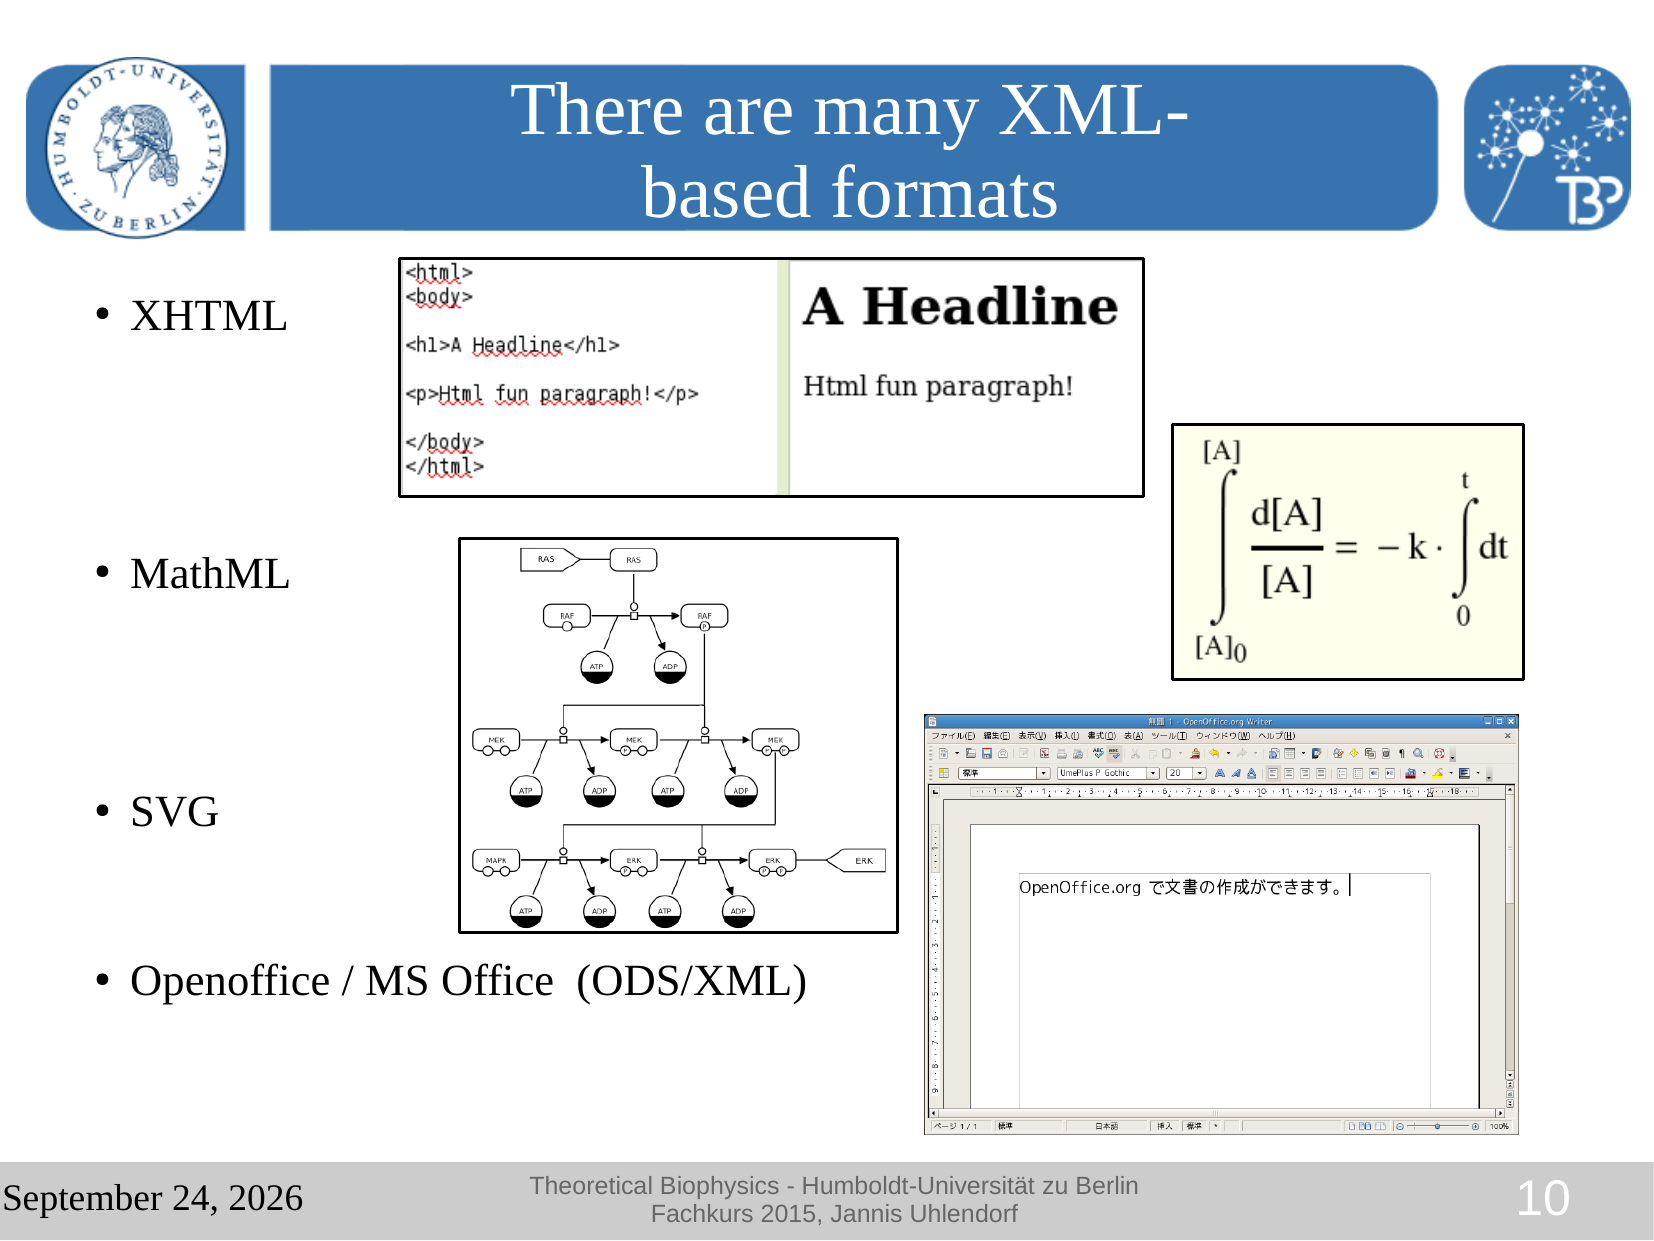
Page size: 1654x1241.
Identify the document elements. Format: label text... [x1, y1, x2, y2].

title There are many XML- based formats [266, 67, 1434, 234]
picture [26, 57, 1631, 248]
picture [924, 714, 1519, 1135]
picture [460, 539, 897, 932]
list XHTML MathML SVG Openoffice / MS Office (ODS/XML) [82, 290, 1571, 1010]
picture [1173, 426, 1523, 679]
picture [400, 260, 1142, 496]
